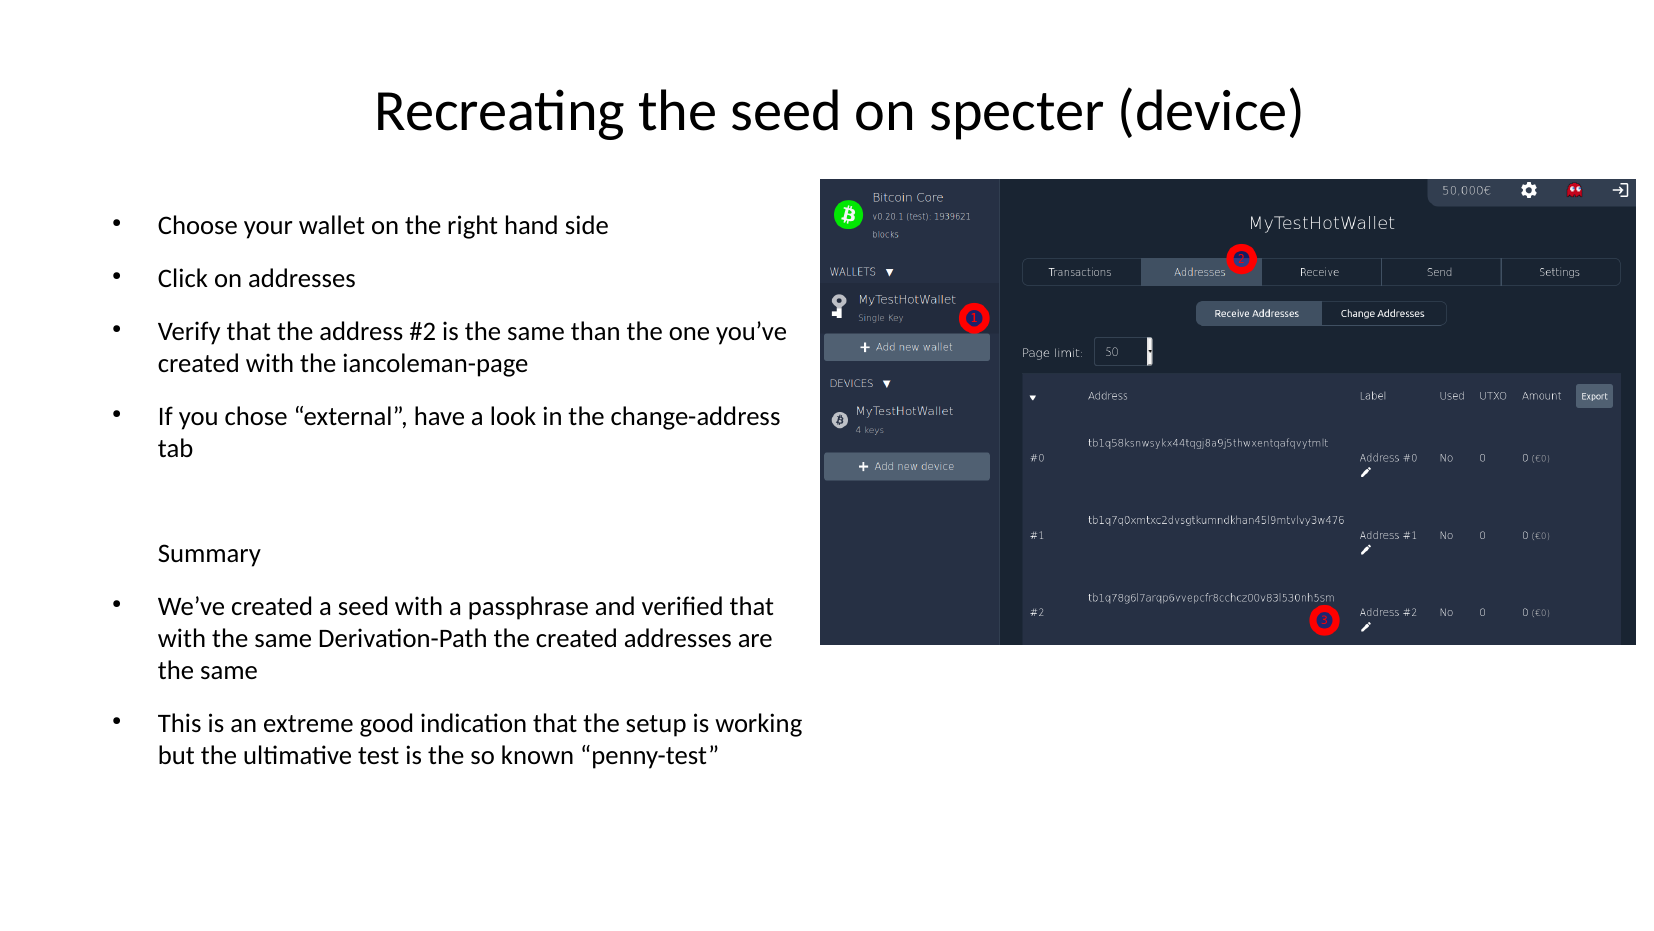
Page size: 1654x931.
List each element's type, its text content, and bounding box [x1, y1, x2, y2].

list Choose your wallet on the right hand side Click on addresses Verify that the address #2 is the same than the one you’ve created with the iancoleman-page If you chose “external”, have a look in the change-address tab Summary We’ve created a seed with a passphrase and verified that with the same Derivation-Path the created addresses are the same This is an extreme good indication that the setup is working but the ultimative test is the so known “penny-test” [96, 207, 810, 780]
picture [820, 179, 1636, 646]
title Recreating the seed on specter (device) [99, 27, 1555, 193]
